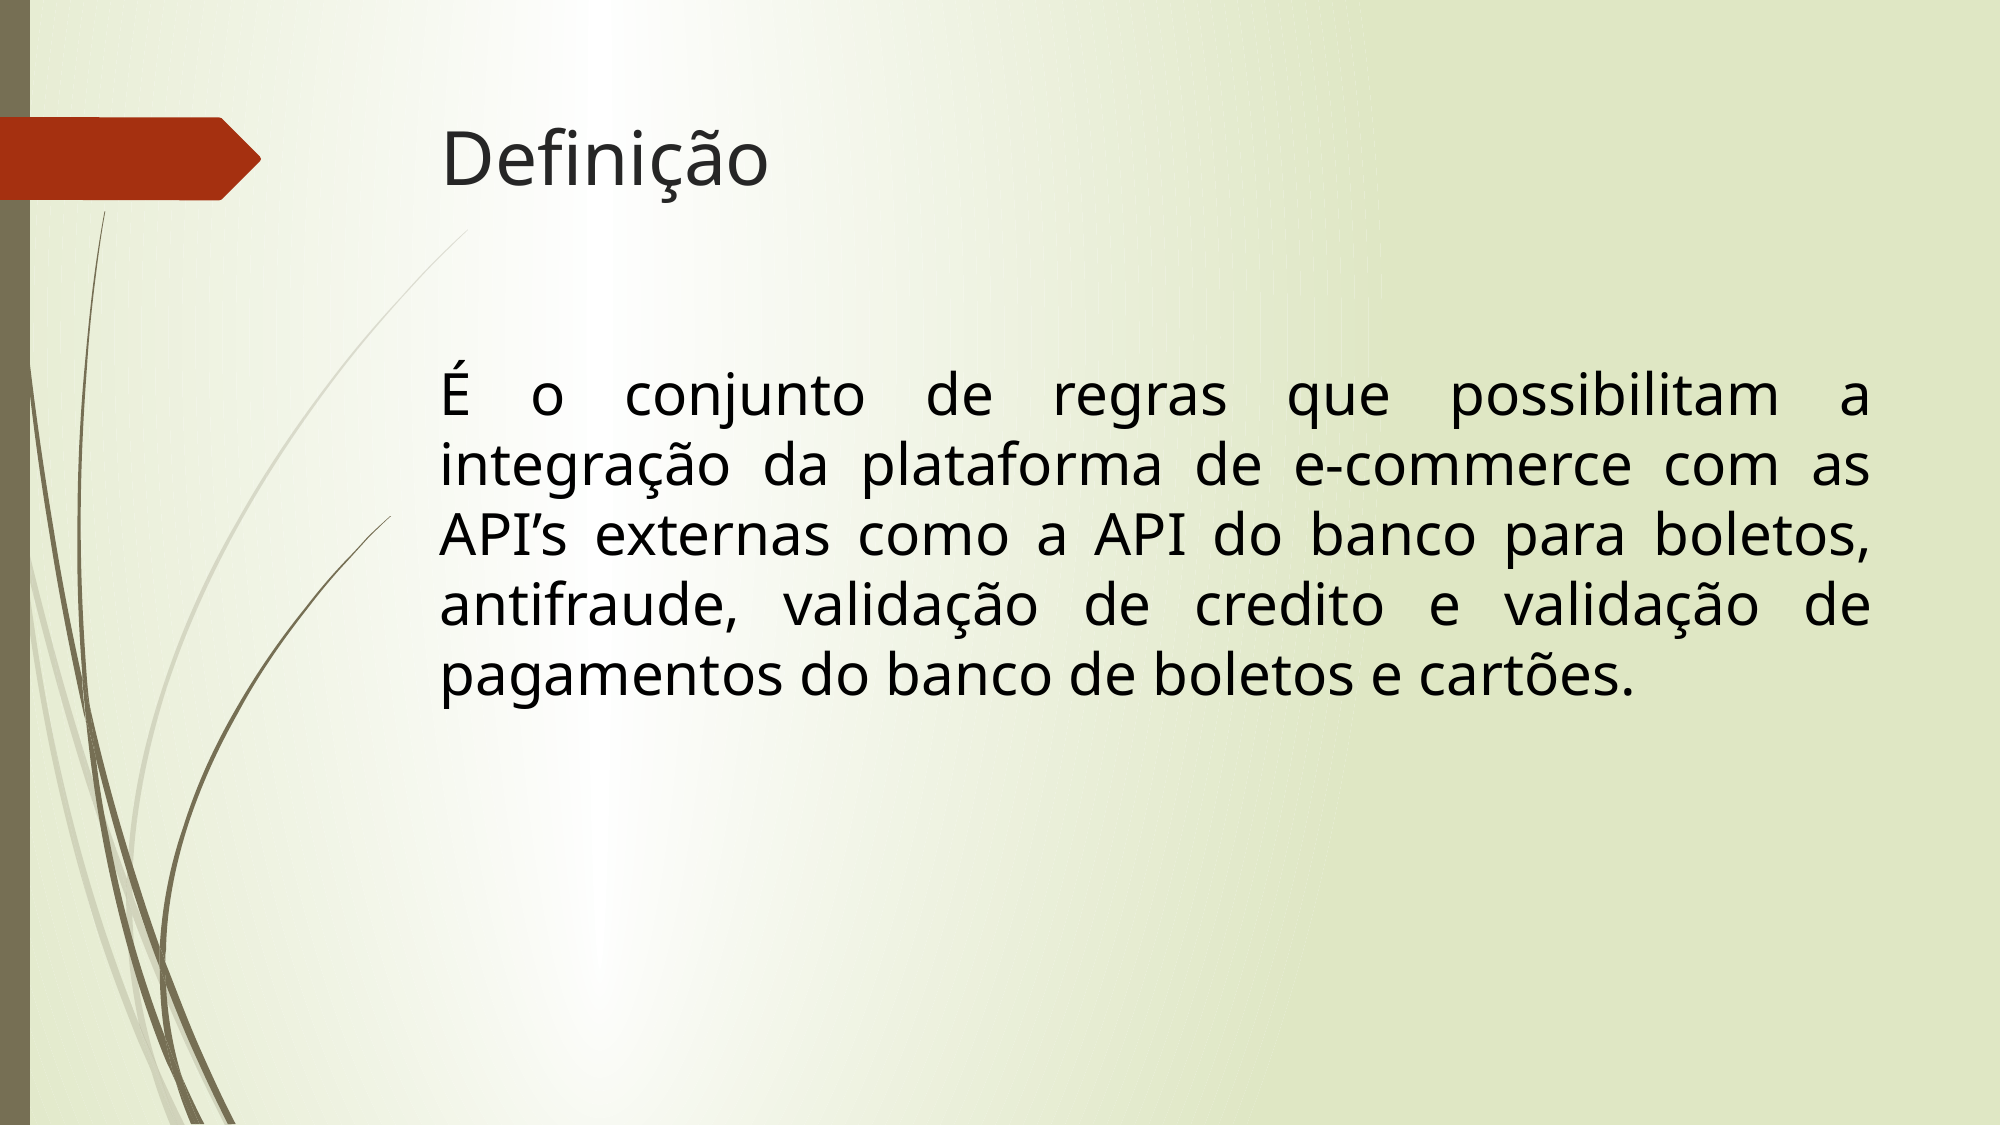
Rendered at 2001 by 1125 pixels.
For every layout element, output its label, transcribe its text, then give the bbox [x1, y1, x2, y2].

title Definição [425, 102, 1888, 313]
list É o conjunto de regras que possibilitam a integração da plataforma de e-commerce com as API’s externas como a API do banco para boletos, antifraude, validação de credito e validação de pagamentos do banco de boletos e cartões. [424, 350, 1888, 970]
